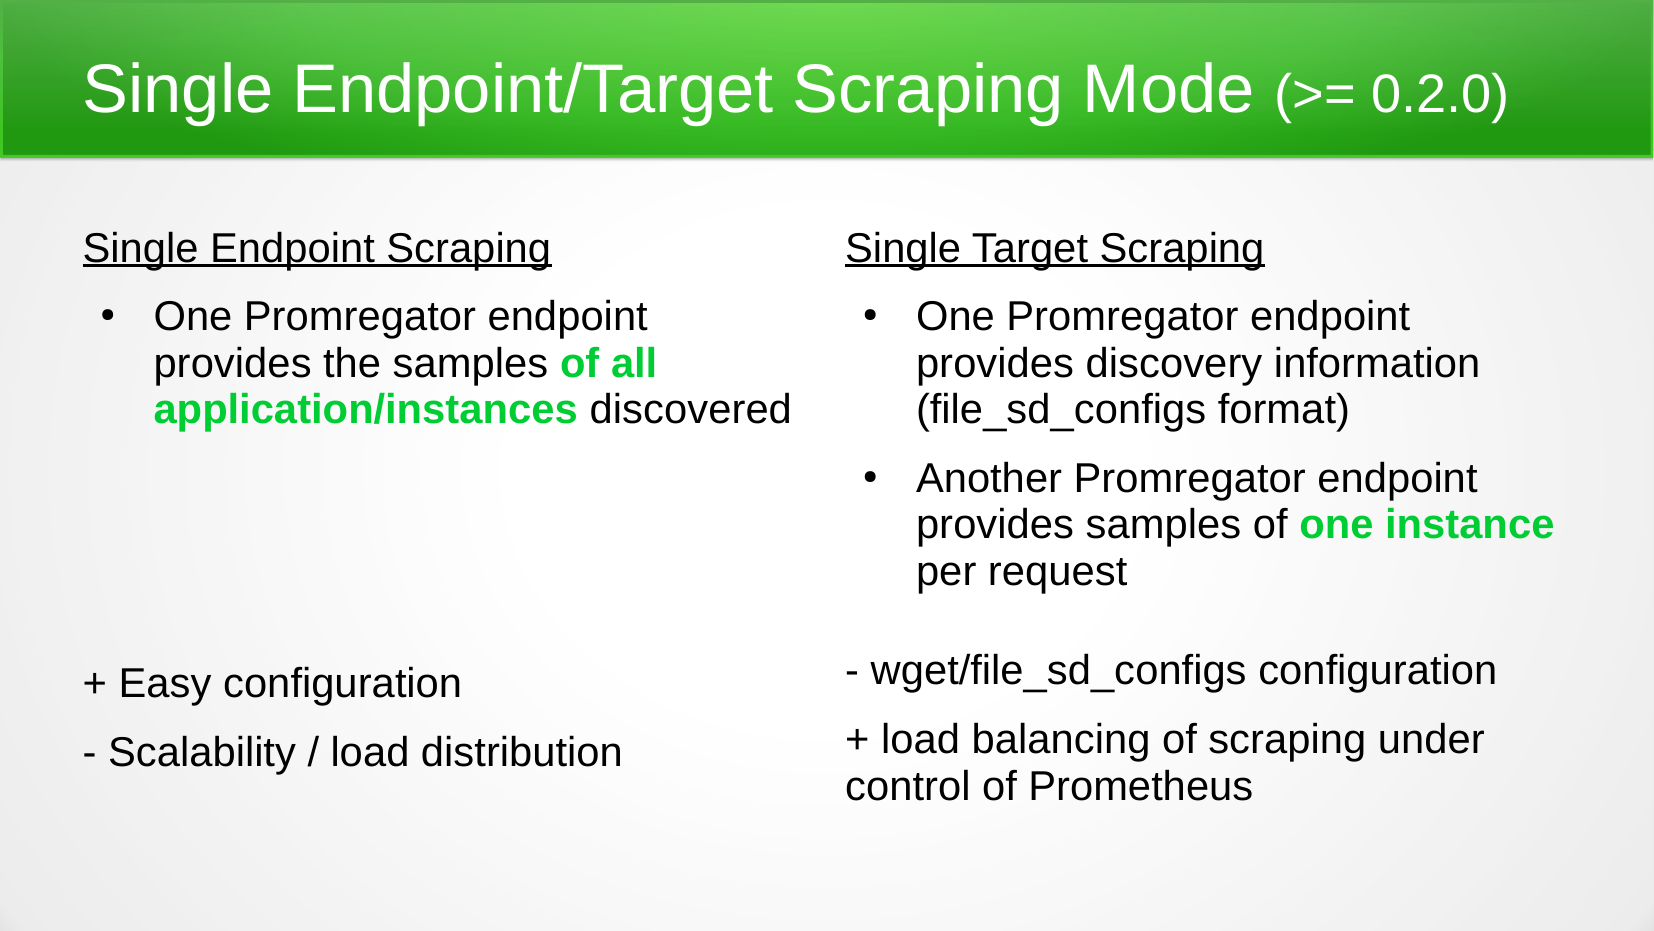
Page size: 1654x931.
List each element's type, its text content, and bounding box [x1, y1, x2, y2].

list Single Target Scraping One Promregator endpoint provides discovery information (file_sd_configs format) Another Promregator endpoint provides samples of one instance per request - wget/file_sd_configs configuration + load balancing of scraping under control of Prometheus [845, 224, 1572, 863]
list Single Endpoint Scraping One Promregator endpoint provides the samples of all application/instances discovered + Easy configuration - Scalability / load distribution [82, 224, 809, 851]
title Single Endpoint/Target Scraping Mode (>= 0.2.0) [82, 35, 1571, 142]
